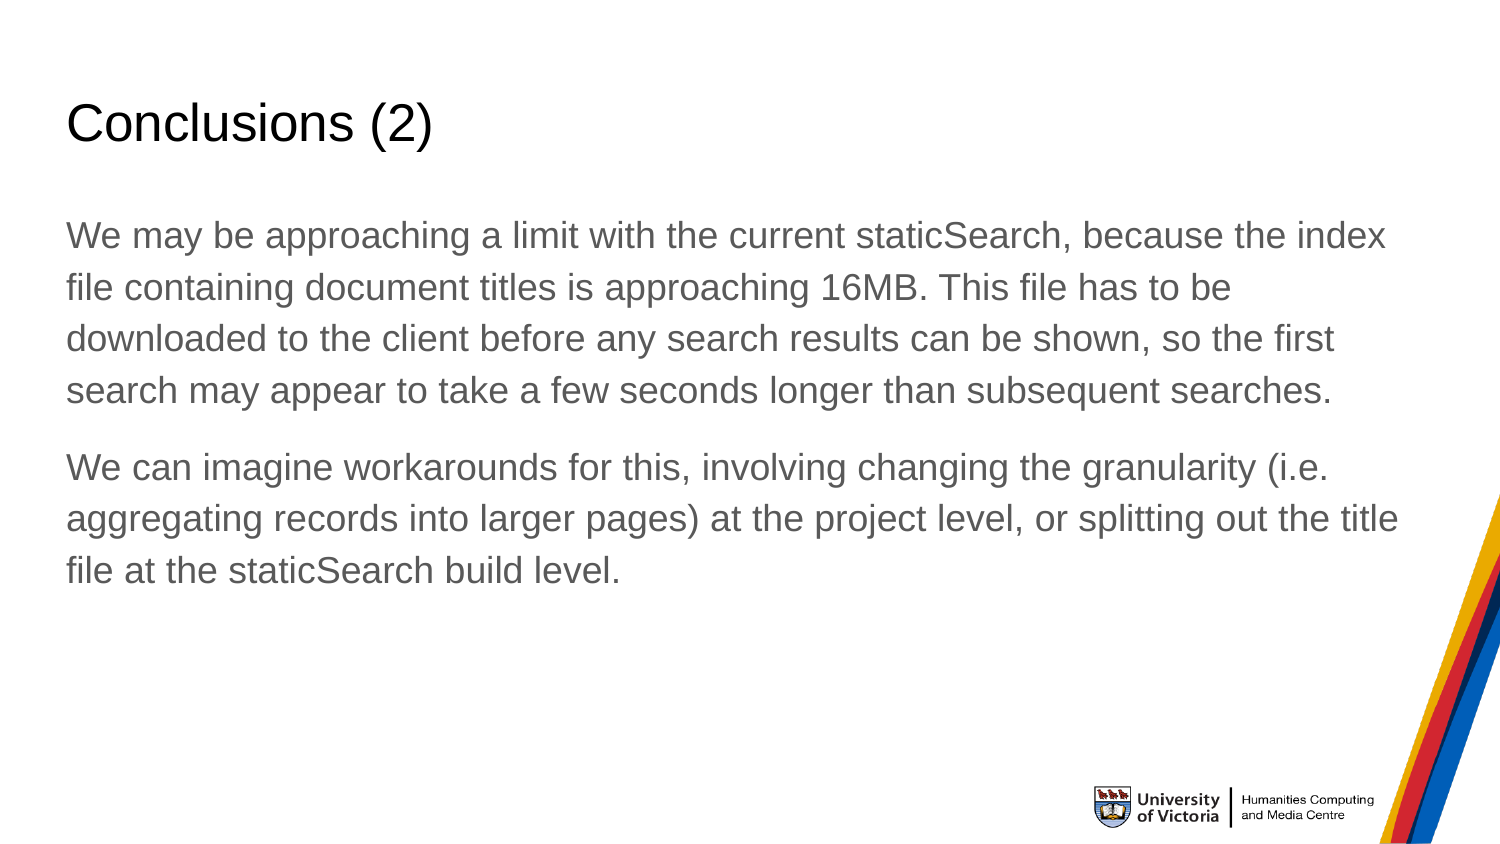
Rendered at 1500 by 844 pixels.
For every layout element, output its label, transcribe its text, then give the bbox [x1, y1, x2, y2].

title Conclusions (2) [51, 72, 1449, 167]
list We may be approaching a limit with the current staticSearch, because the index file containing document titles is approaching 16MB. This file has to be downloaded to the client before any search results can be shown, so the first search may appear to take a few seconds longer than subsequent searches. We can imagine workarounds for this, involving changing the granularity (i.e. aggregating records into larger pages) at the project level, or splitting out the title file at the staticSearch build level. [51, 189, 1449, 750]
picture [1094, 483, 1500, 844]
